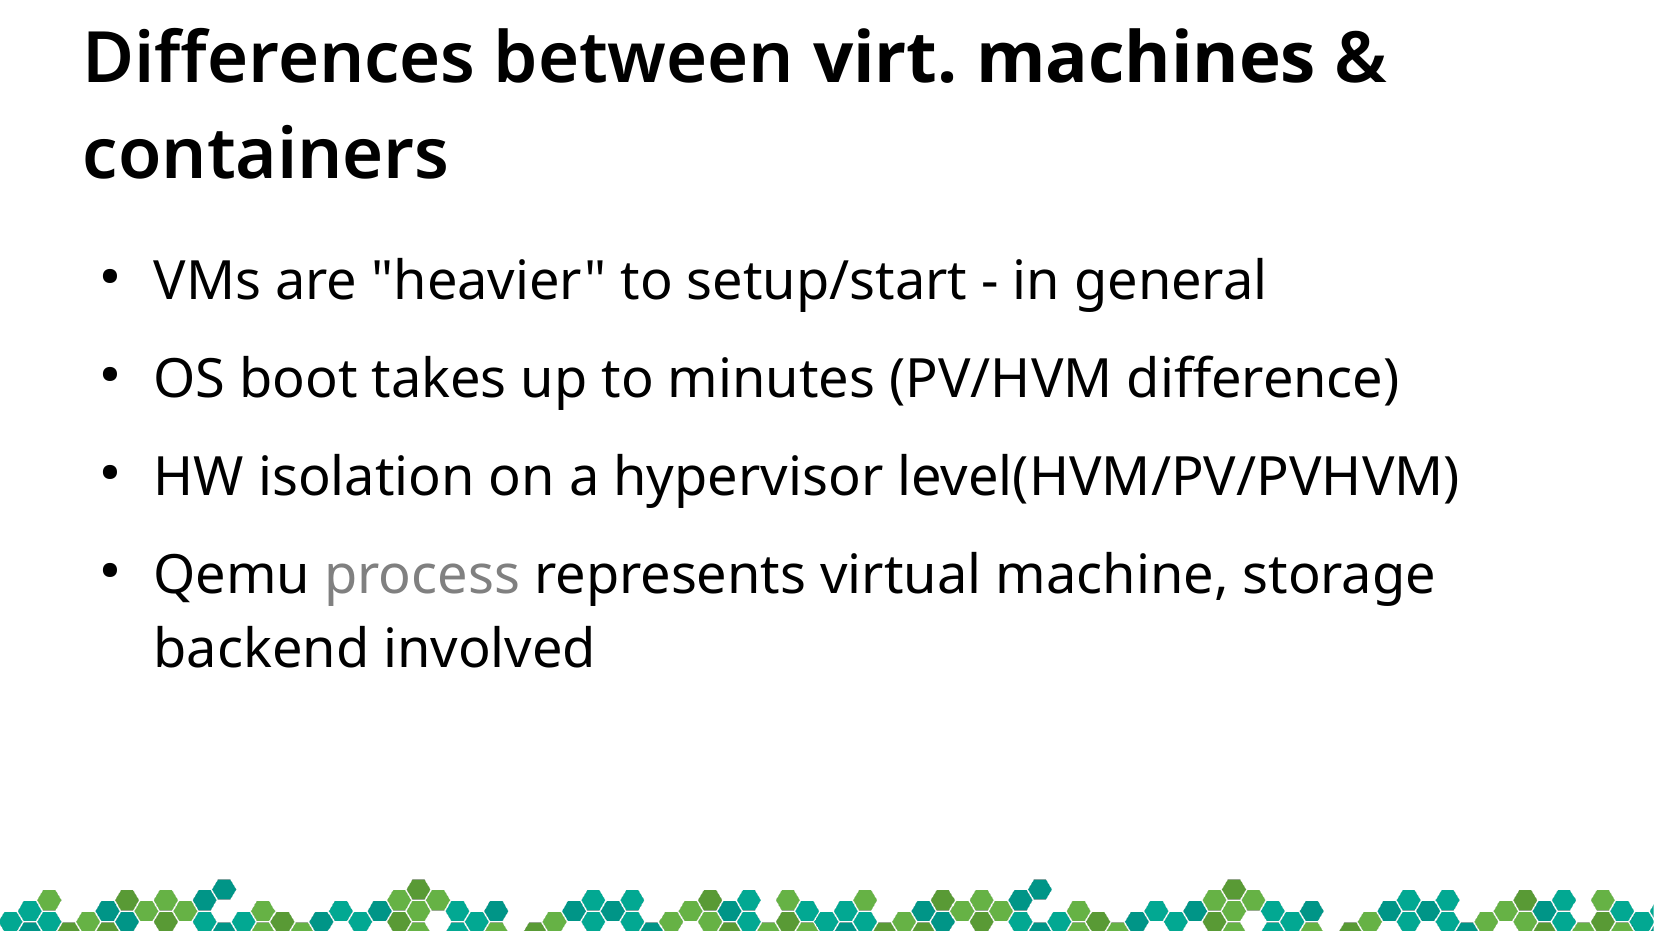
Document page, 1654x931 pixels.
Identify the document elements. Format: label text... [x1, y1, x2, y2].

title Differences between virt. machines & containers [82, 20, 1571, 185]
picture [0, 871, 1654, 931]
list VMs are "heavier" to setup/start - in general OS boot takes up to minutes (PV/HVM difference) HW isolation on a hypervisor level(HVM/PV/PVHVM) Qemu process represents virtual machine, storage backend involved [82, 241, 1571, 879]
